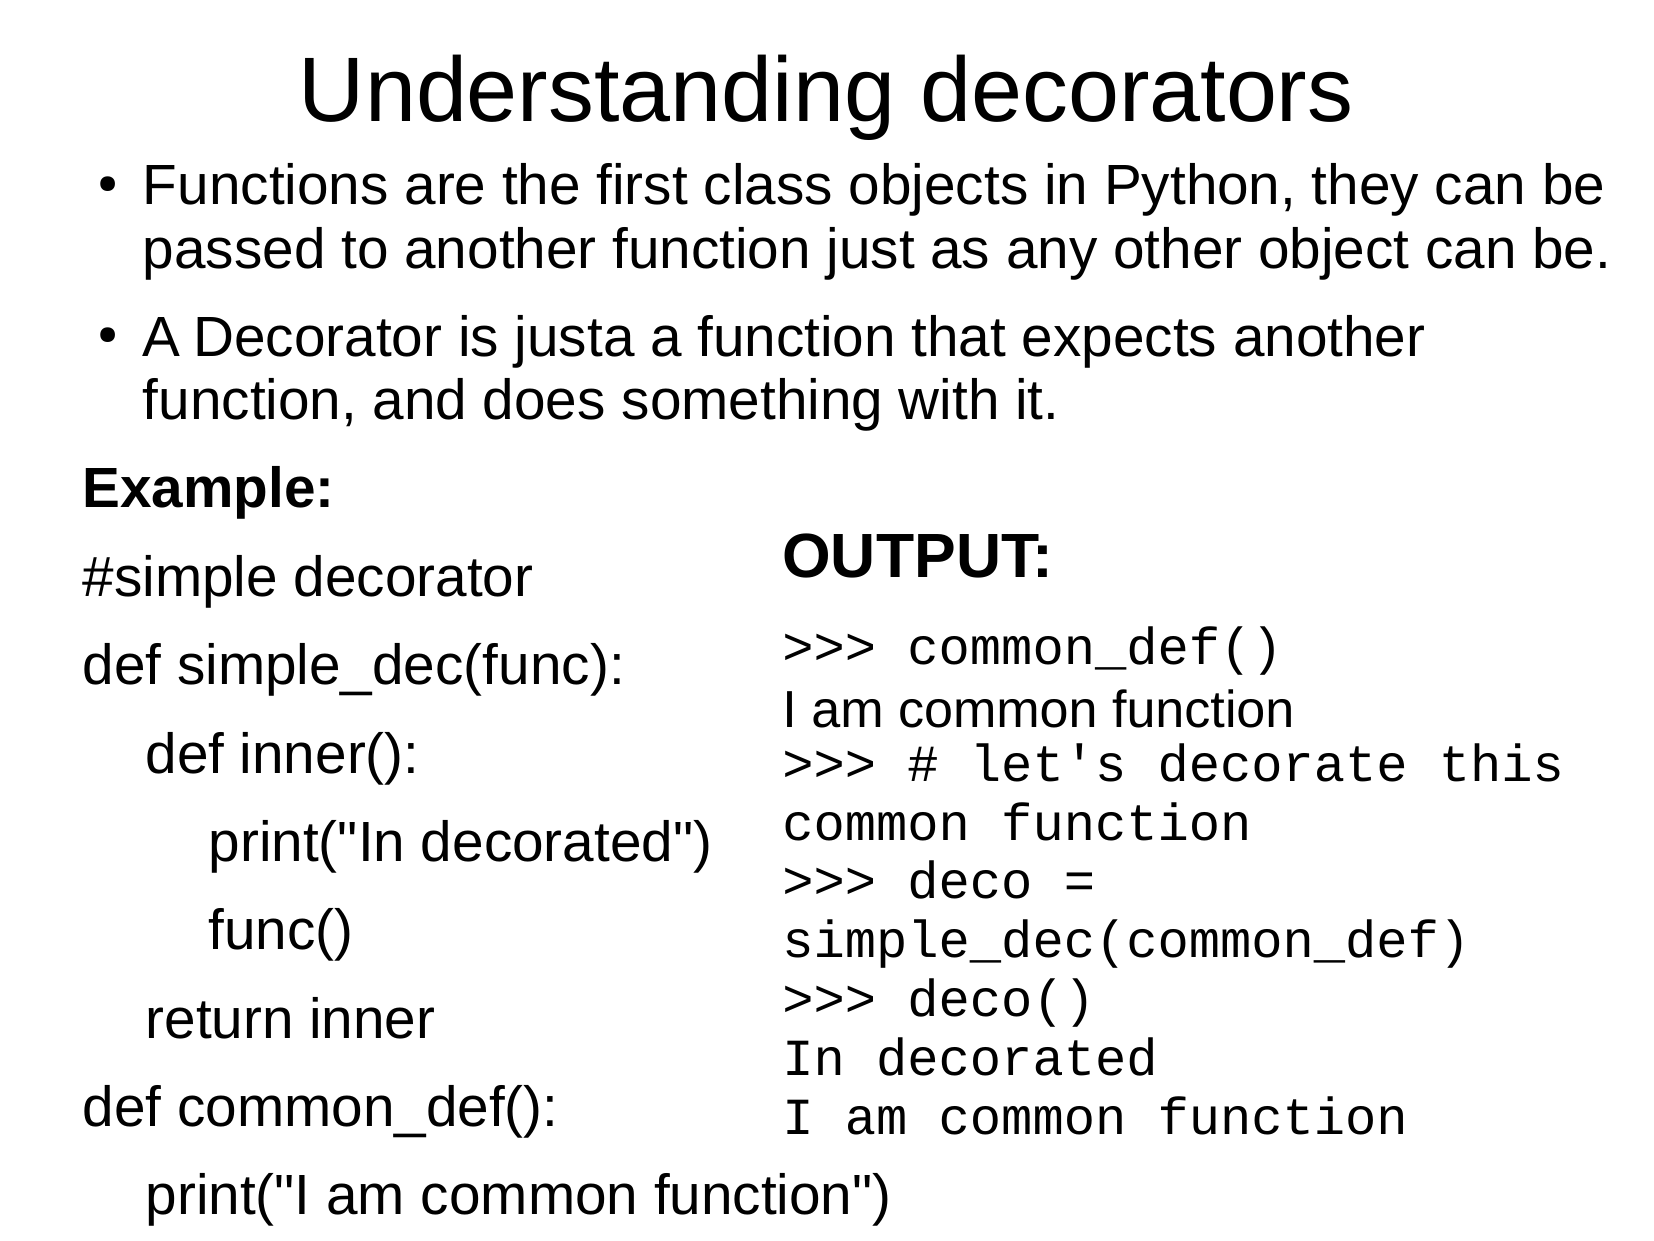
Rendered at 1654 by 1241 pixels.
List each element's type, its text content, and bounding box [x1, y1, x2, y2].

text_box >>> common_def() I am common function >>> # let's decorate this common function >>> deco = simple_dec(common_def) >>> deco() In decorated I am common function [767, 614, 1642, 1158]
list Functions are the first class objects in Python, they can be passed to another function just as any other object can be. A Decorator is justa a function that expects another function, and does something with it. Example: #simple decorator def simple_dec(func): def inner(): print("In decorated") func() return inner def common_def(): print("I am common function") [82, 153, 1642, 1241]
title Understanding decorators [82, 38, 1571, 141]
text_box OUTPUT: [767, 513, 1205, 614]
